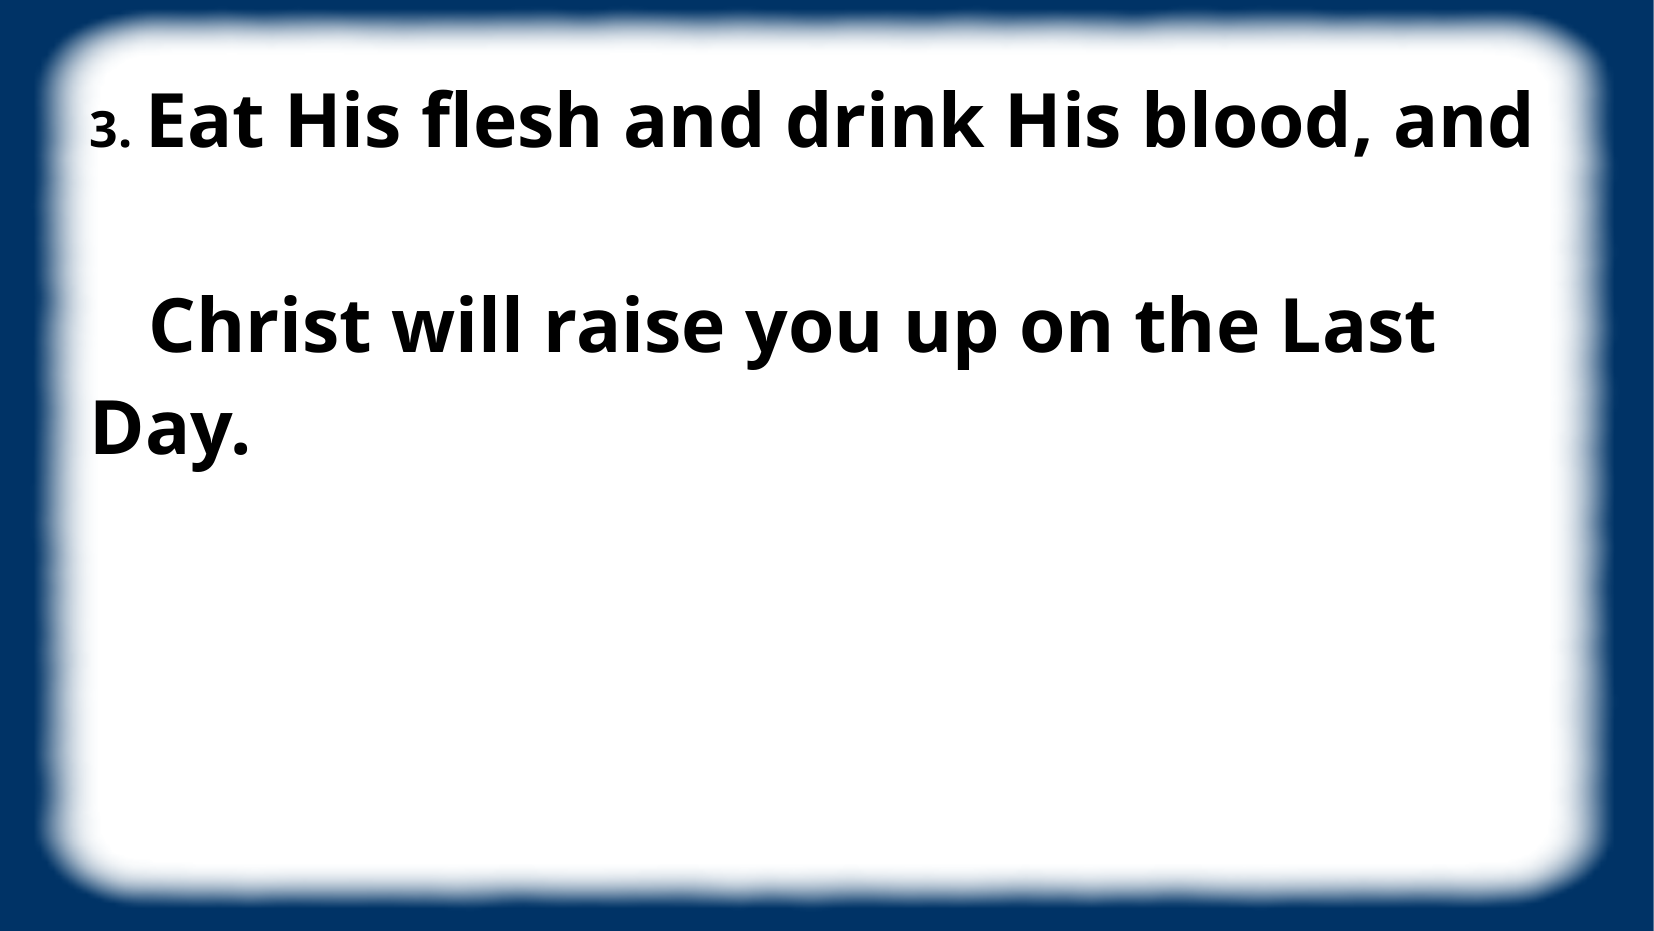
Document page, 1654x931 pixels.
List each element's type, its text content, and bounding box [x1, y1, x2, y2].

picture [0, 0, 1654, 931]
text_box 3. Eat His flesh and drink His blood, and Christ will raise you up on the Last Day. [75, 60, 1561, 301]
